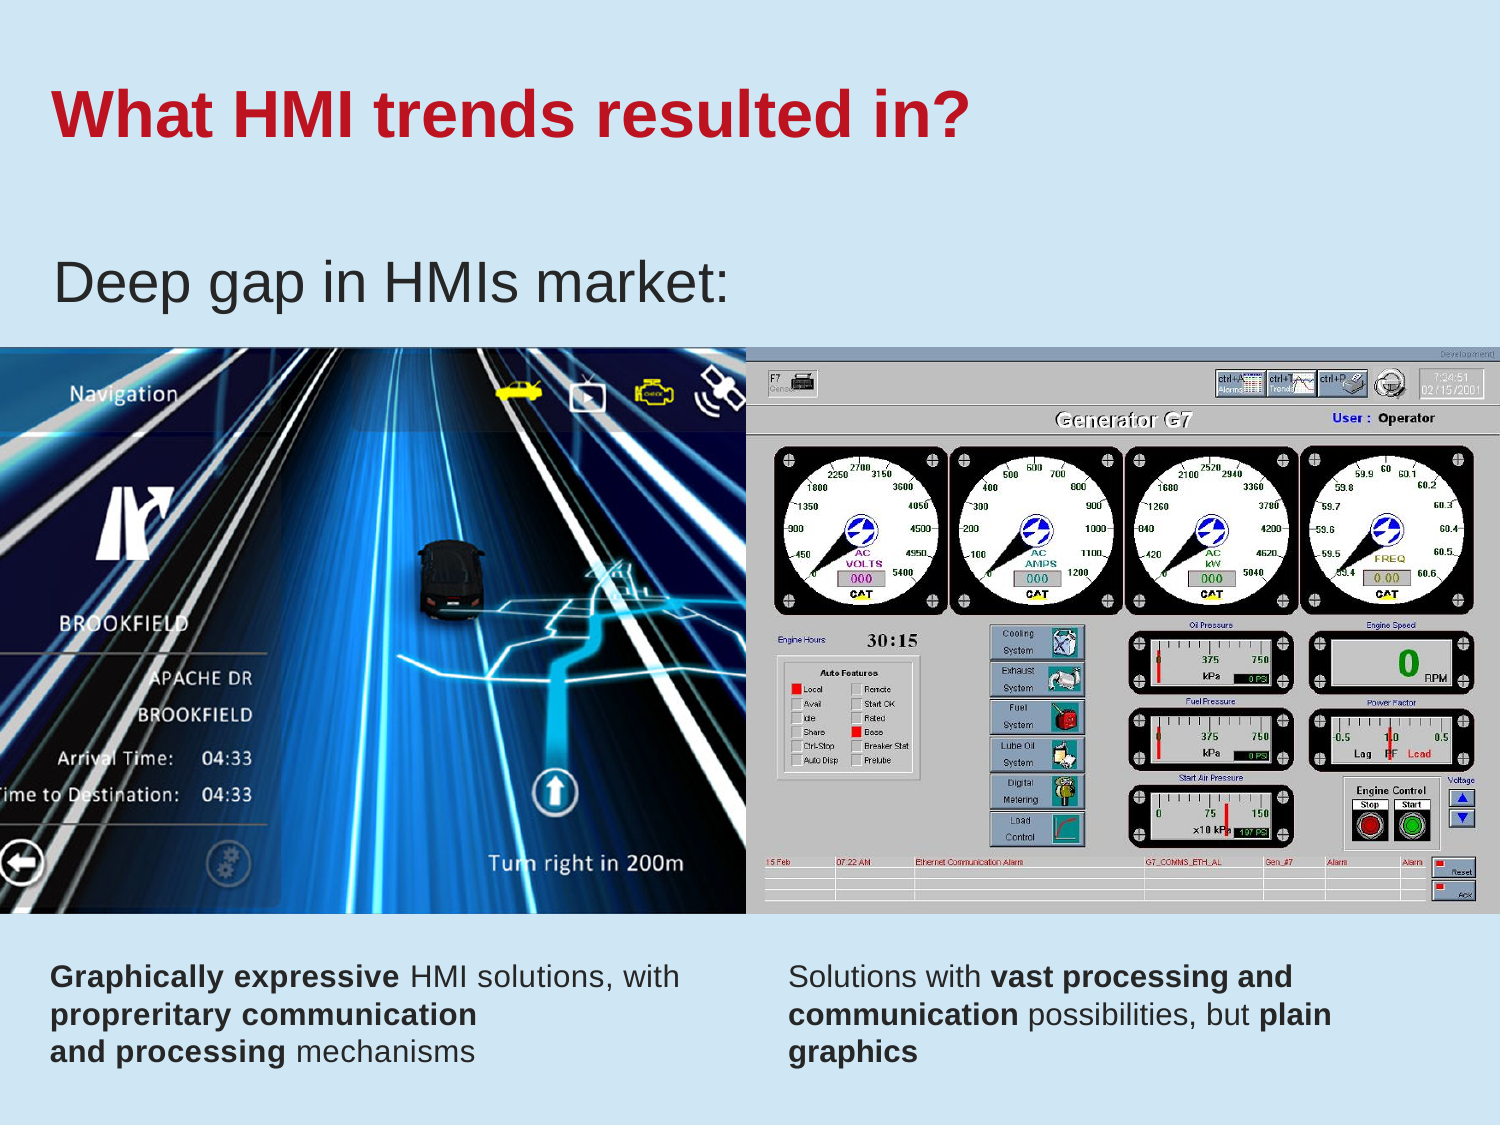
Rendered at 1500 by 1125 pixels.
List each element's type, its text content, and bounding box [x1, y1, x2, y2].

text_box What HMI trends resulted in? [51, 70, 1447, 246]
picture [0, 347, 1500, 914]
text_box Solutions with vast processing and communication possibilities, but plain graphics [773, 949, 1460, 1077]
list Deep gap in HMIs market: [53, 246, 1447, 340]
text_box Graphically expressive HMI solutions, with propreritary communication and processing mechanisms [35, 949, 722, 1077]
